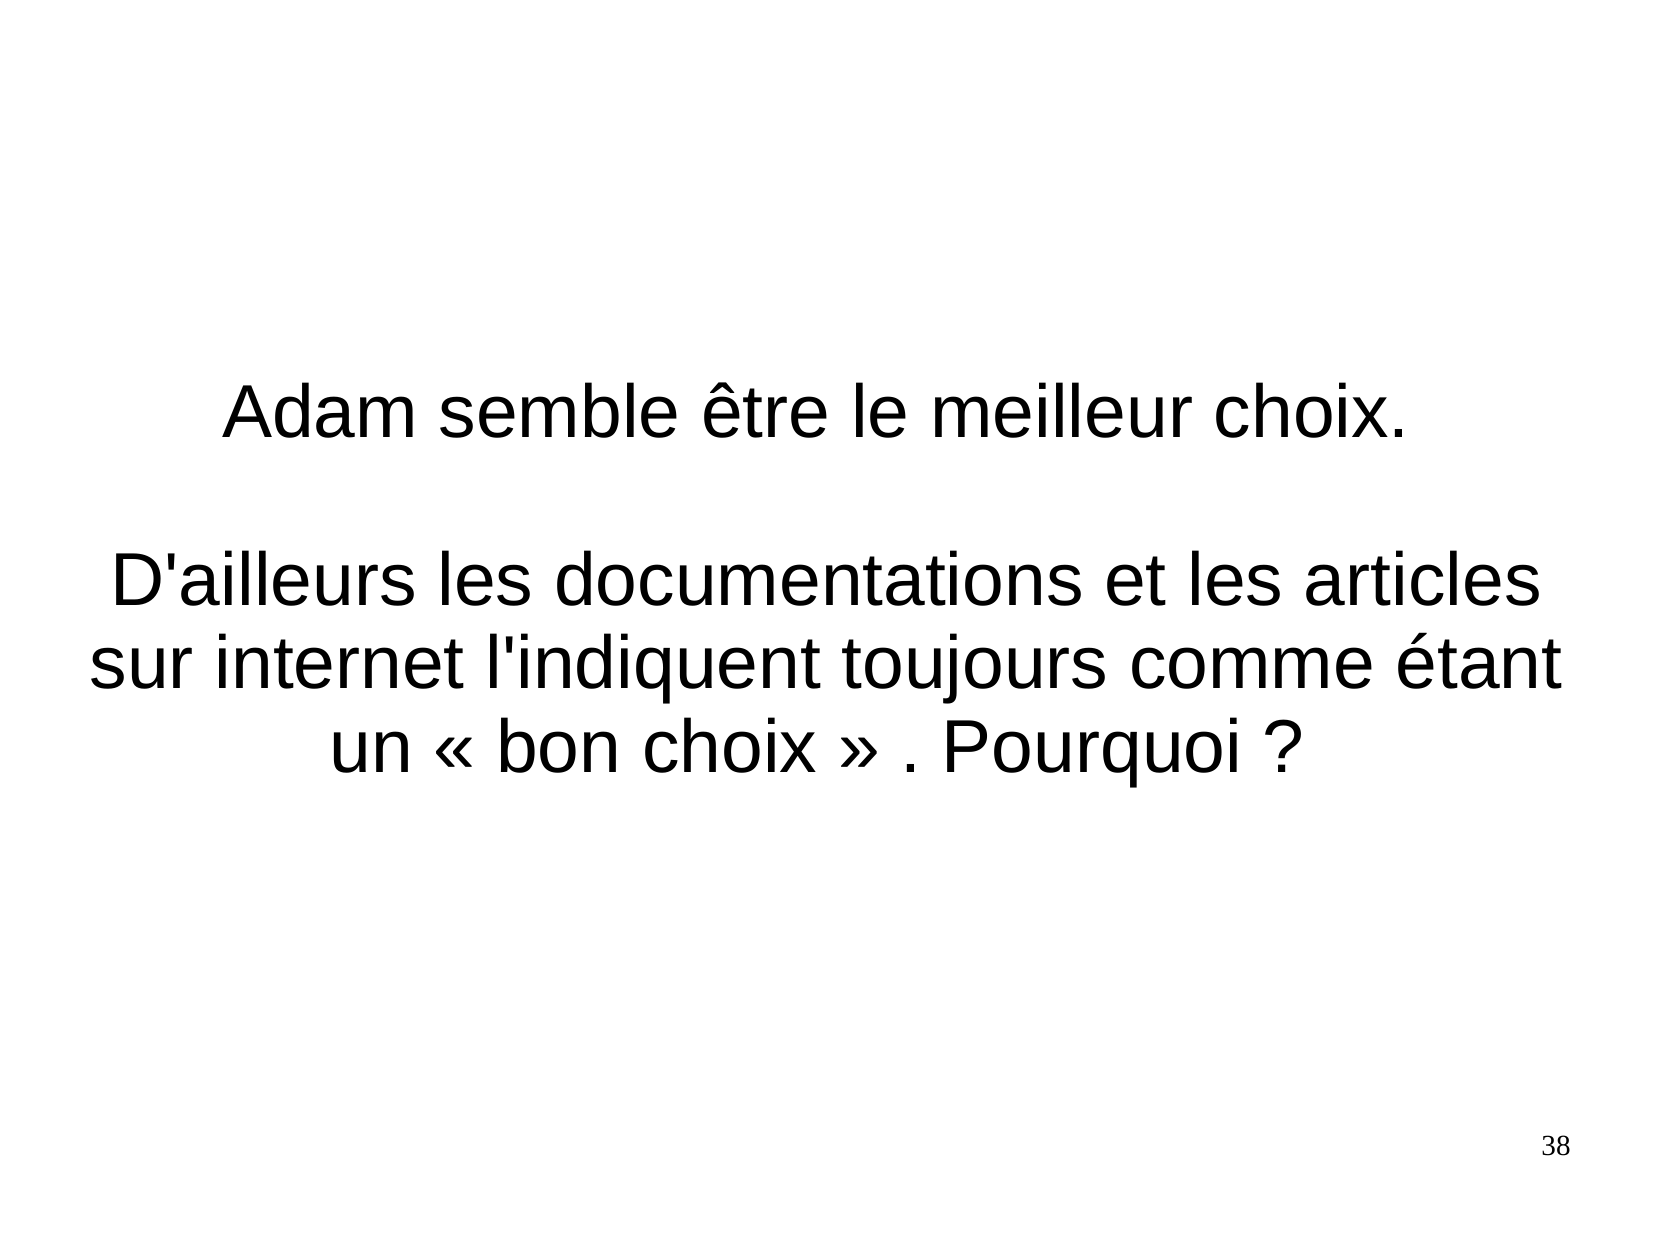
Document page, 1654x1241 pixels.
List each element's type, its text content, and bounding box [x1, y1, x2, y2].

subtitle Adam semble être le meilleur choix. D'ailleurs les documentations et les articles sur internet l'indiquent toujours comme étant un « bon choix » . Pourquoi ? [82, 49, 1571, 1109]
